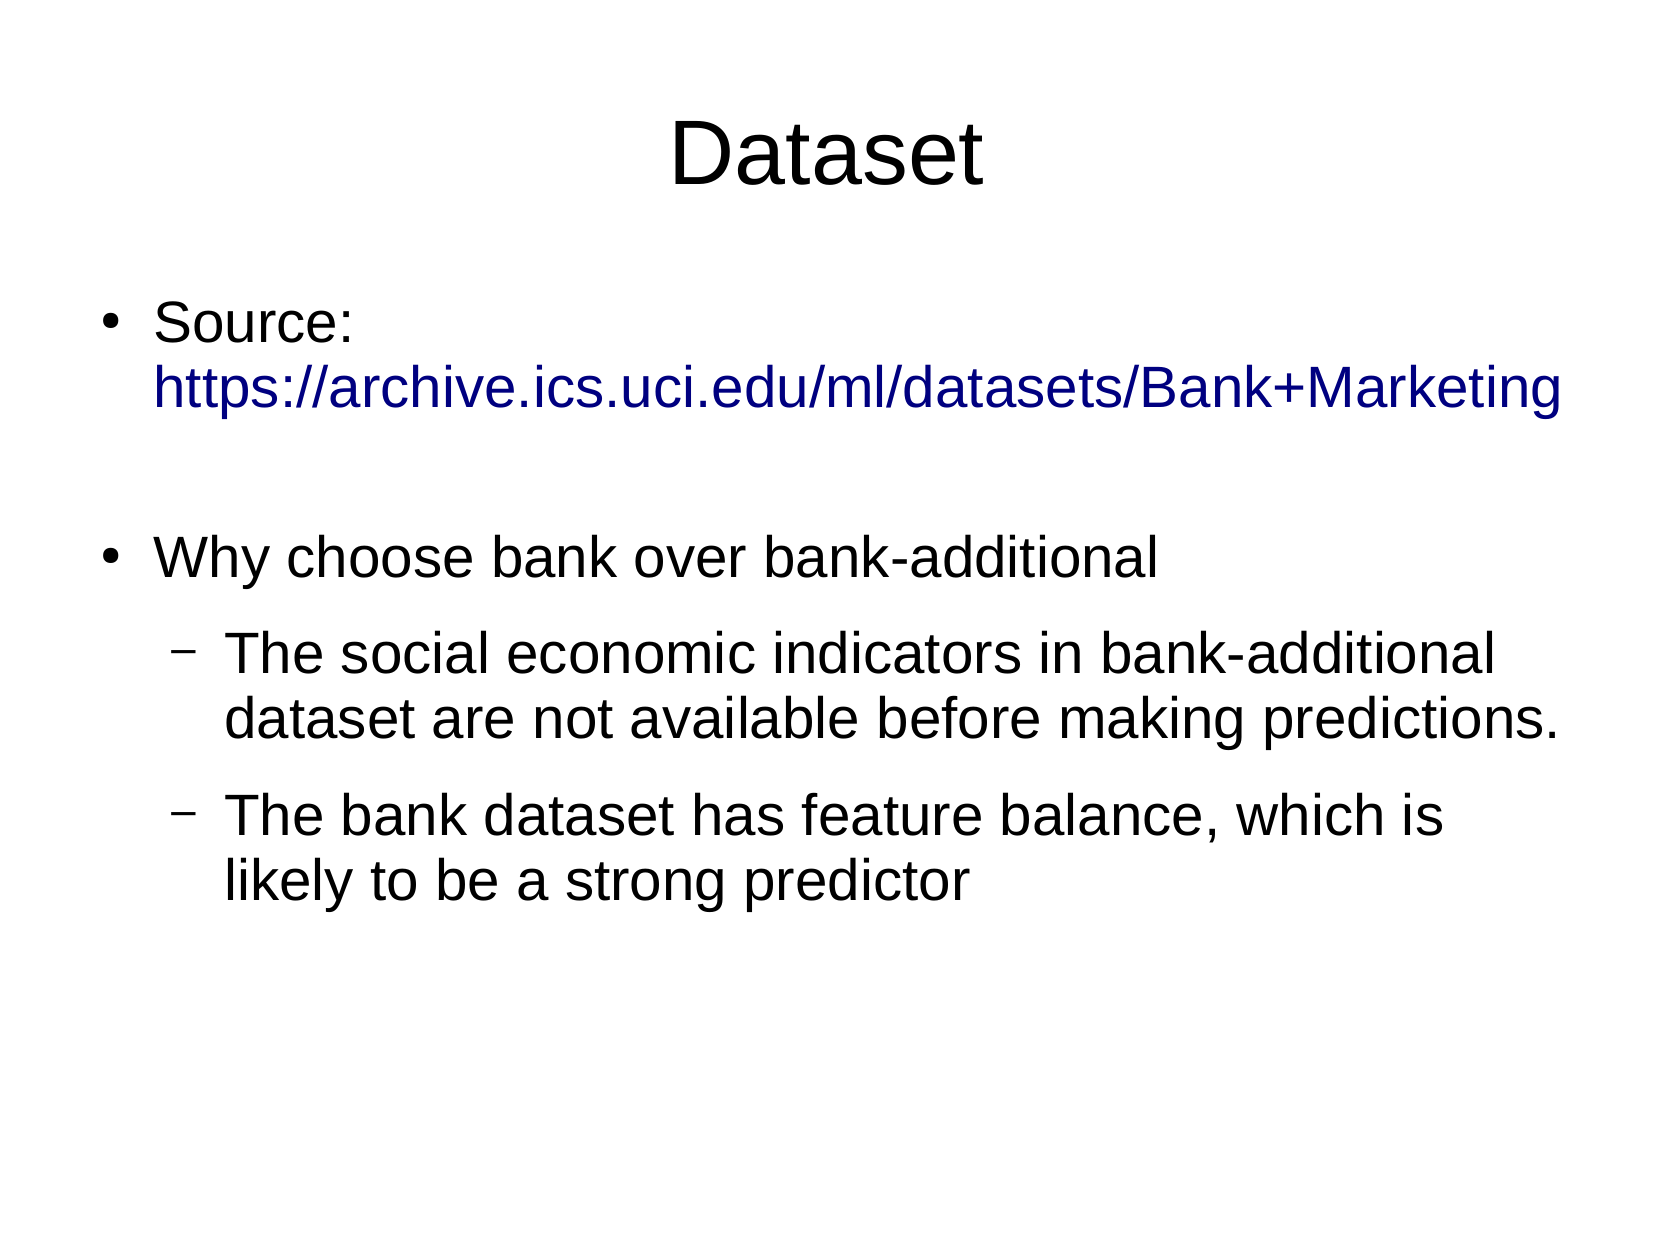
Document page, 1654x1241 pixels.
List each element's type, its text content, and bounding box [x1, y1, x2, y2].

title Dataset [82, 49, 1571, 257]
list Source: https://archive.ics.uci.edu/ml/datasets/Bank+Marketing Why choose bank over bank-additional The social economic indicators in bank-additional dataset are not available before making predictions. The bank dataset has feature balance, which is likely to be a strong predictor [82, 290, 1571, 1010]
